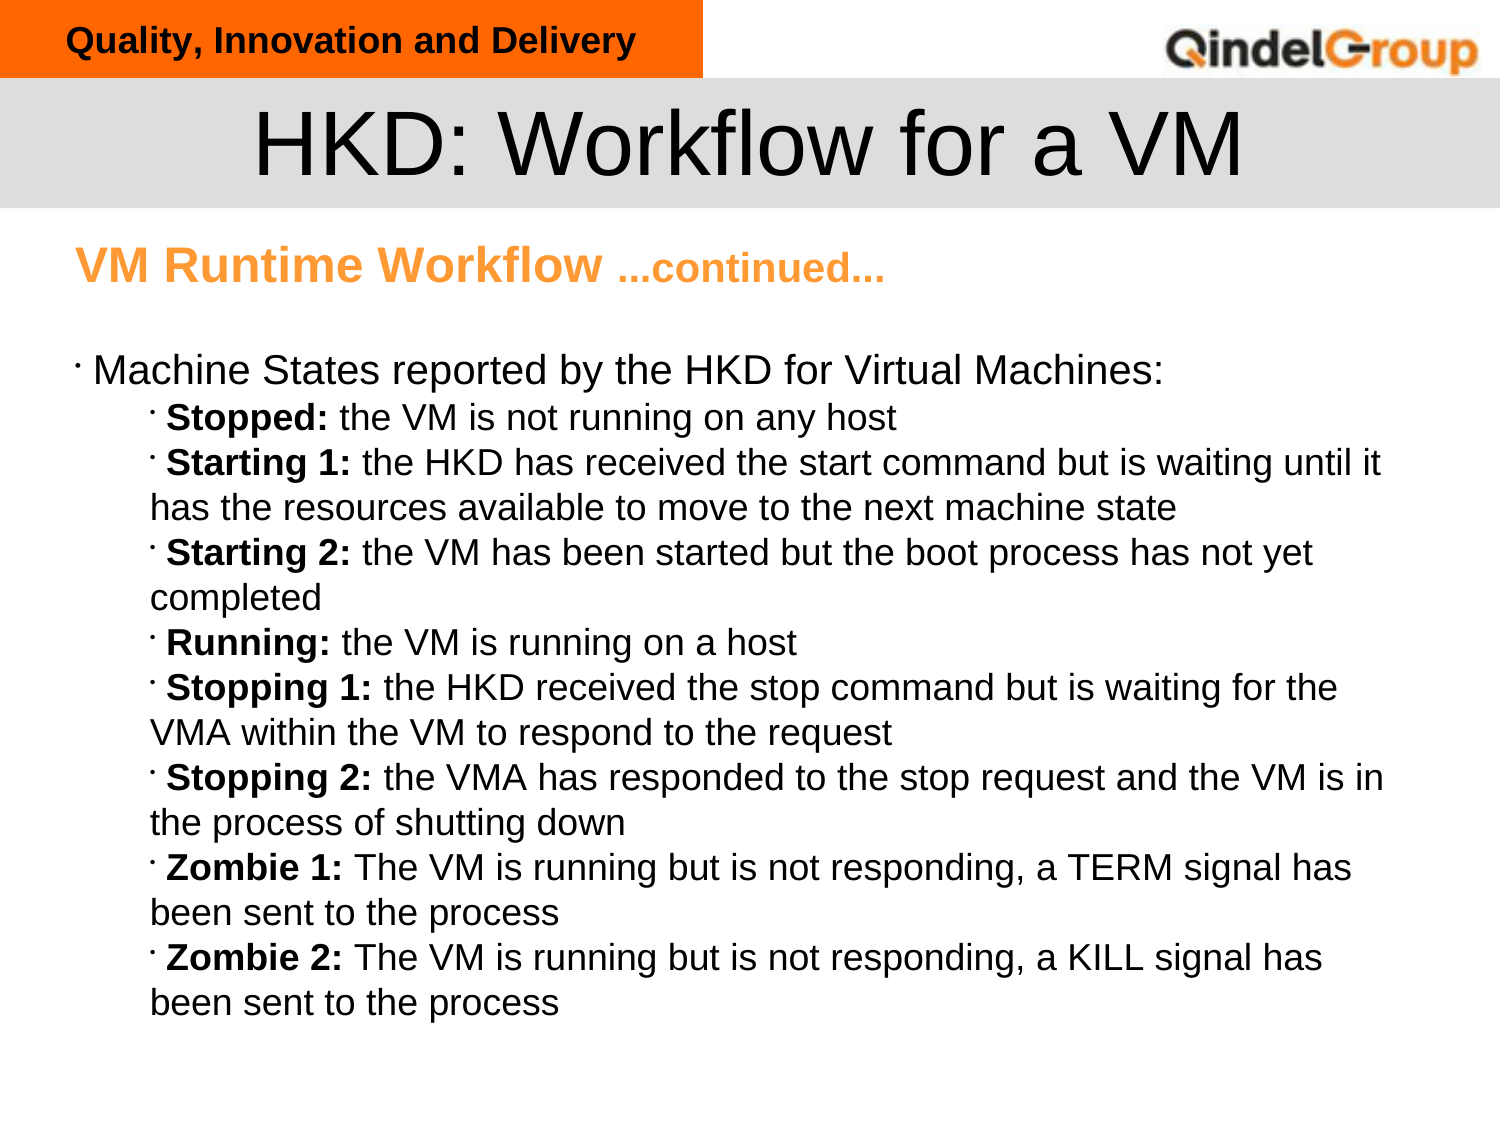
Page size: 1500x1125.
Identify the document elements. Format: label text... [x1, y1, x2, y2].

text_box VM Runtime Workflow ...continued... Machine States reported by the HKD for Virtual Machines: Stopped: the VM is not running on any host Starting 1: the HKD has received the start command but is waiting until it has the resources available to move to the next machine state Starting 2: the VM has been started but the boot process has not yet completed Running: the VM is running on a host Stopping 1: the HKD received the stop command but is waiting for the VMA within the VM to respond to the request Stopping 2: the VMA has responded to the stop request and the VM is in the process of shutting down Zombie 1: The VM is running but is not responding, a TERM signal has been sent to the process Zombie 2: The VM is running but is not responding, a KILL signal has been sent to the process [60, 224, 1426, 1031]
picture [1163, 23, 1481, 78]
title HKD: Workflow for a VM [75, 45, 1426, 224]
